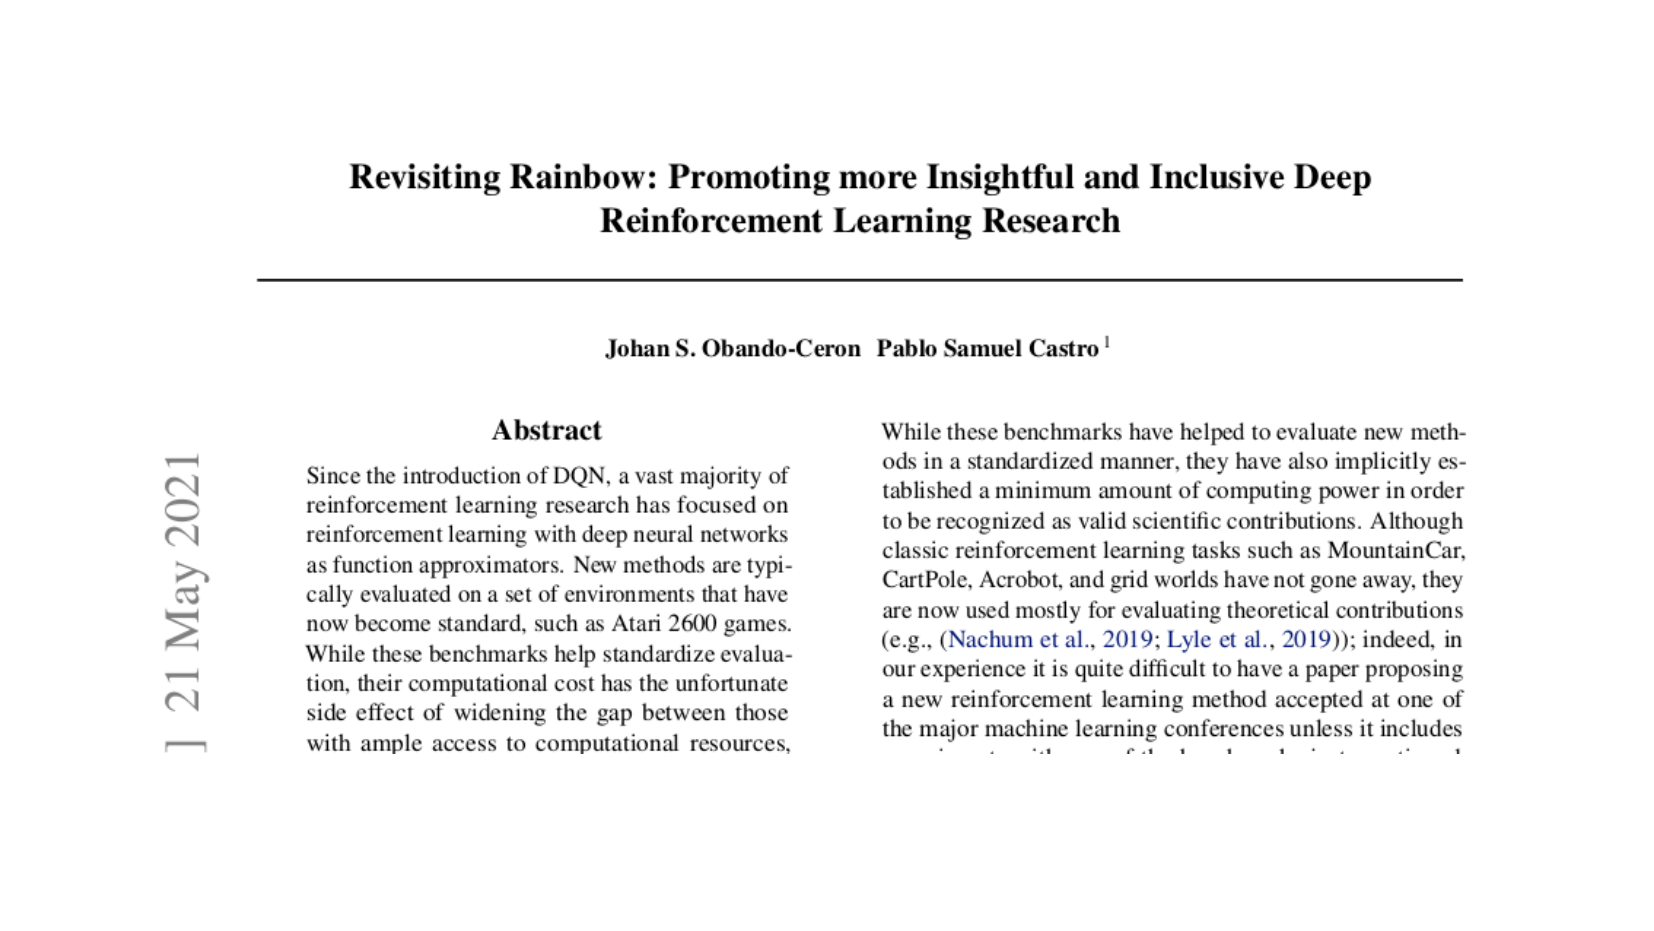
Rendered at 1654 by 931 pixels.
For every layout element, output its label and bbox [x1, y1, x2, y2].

picture [136, 149, 1523, 754]
